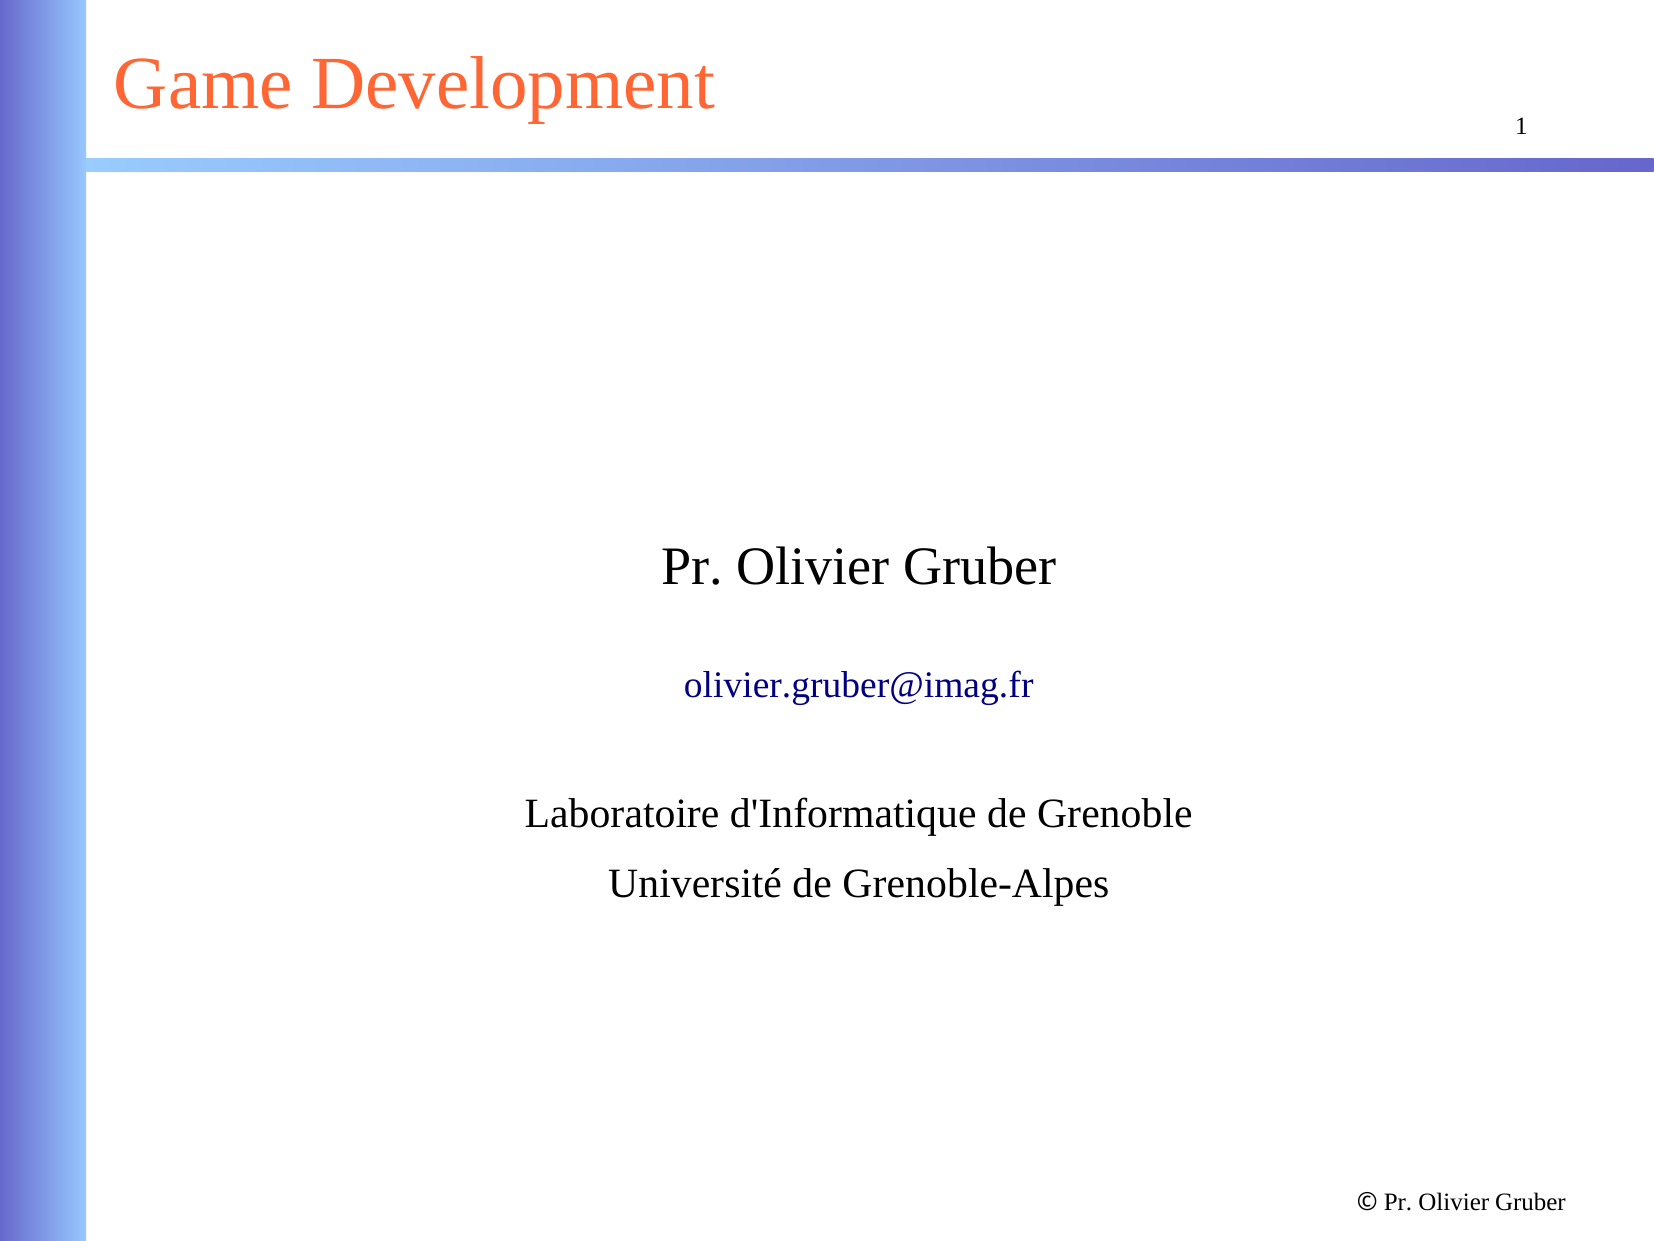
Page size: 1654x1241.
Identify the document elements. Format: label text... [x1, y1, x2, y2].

title Game Development [113, 15, 1577, 150]
subtitle Pr. Olivier Gruber olivier.gruber@imag.fr Laboratoire d'Informatique de Grenoble Université de Grenoble-Alpes [92, 203, 1626, 1166]
